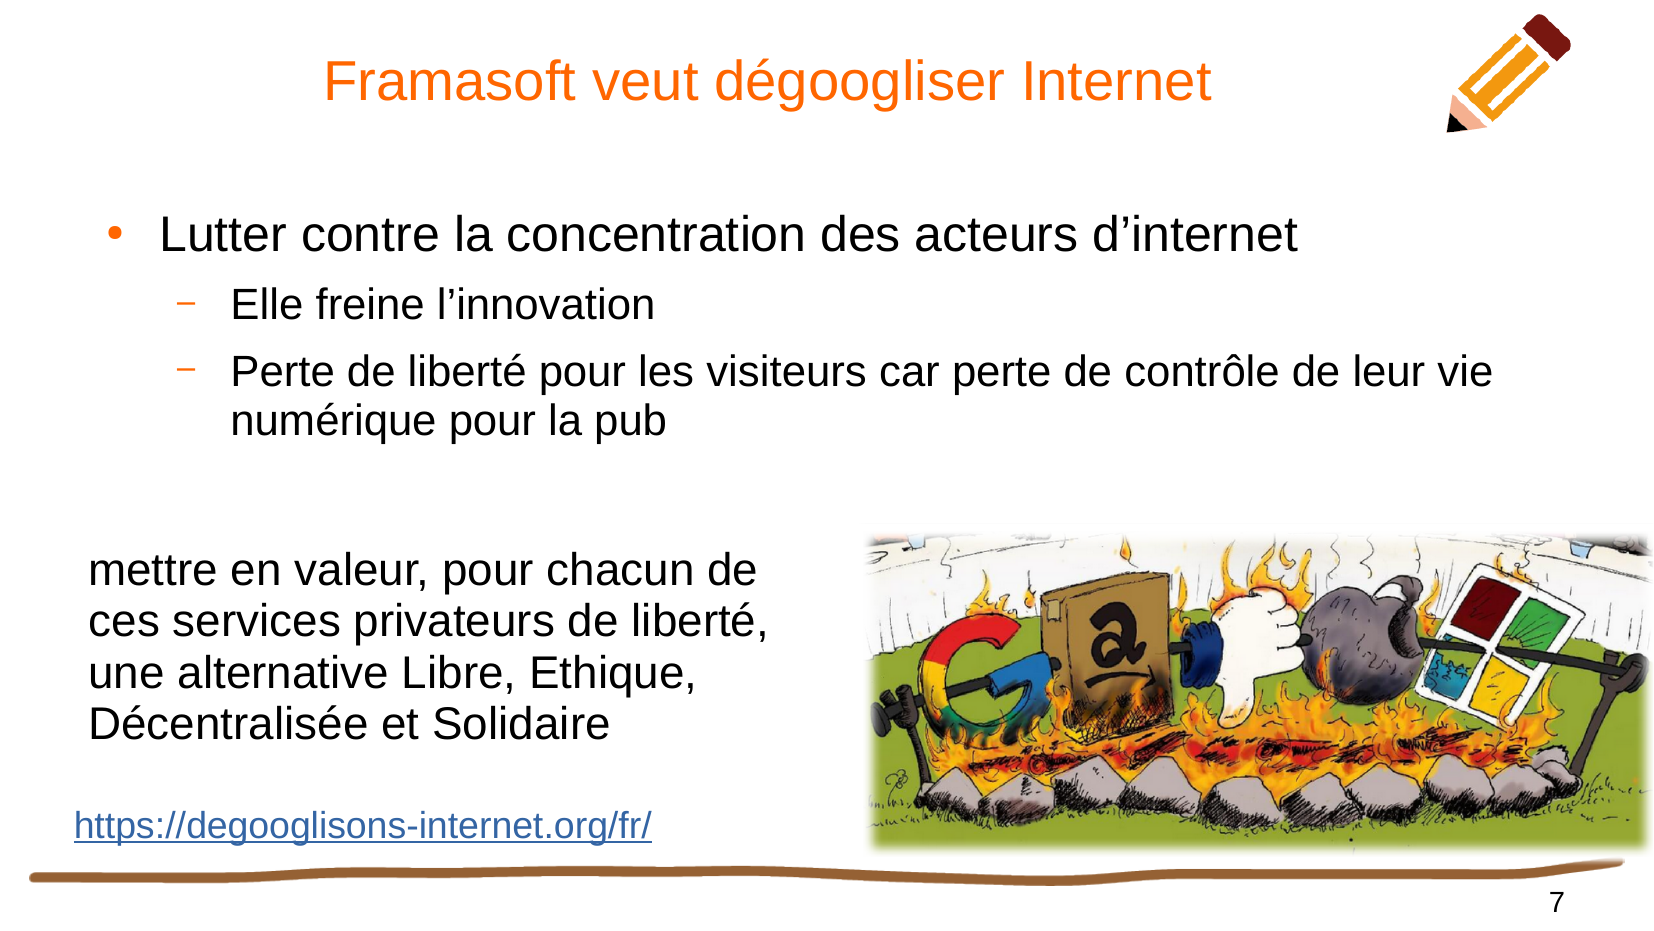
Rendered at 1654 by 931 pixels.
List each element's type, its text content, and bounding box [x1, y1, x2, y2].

text_box https://degooglisons-internet.org/fr/ [59, 797, 668, 855]
list Lutter contre la concentration des acteurs d’internet Elle freine l’innovation Perte de liberté pour les visiteurs car perte de contrôle de leur vie numérique pour la pub mettre en valeur, pour chacun de ces services privateurs de liberté, une alternative Libre, Ethique, Décentralisée et Solidaire [88, 206, 1565, 857]
title Framasoft veut dégoogliser Internet [88, 29, 1447, 133]
picture [29, 856, 1625, 886]
picture [1446, 14, 1571, 133]
picture [1565, 531, 1654, 857]
